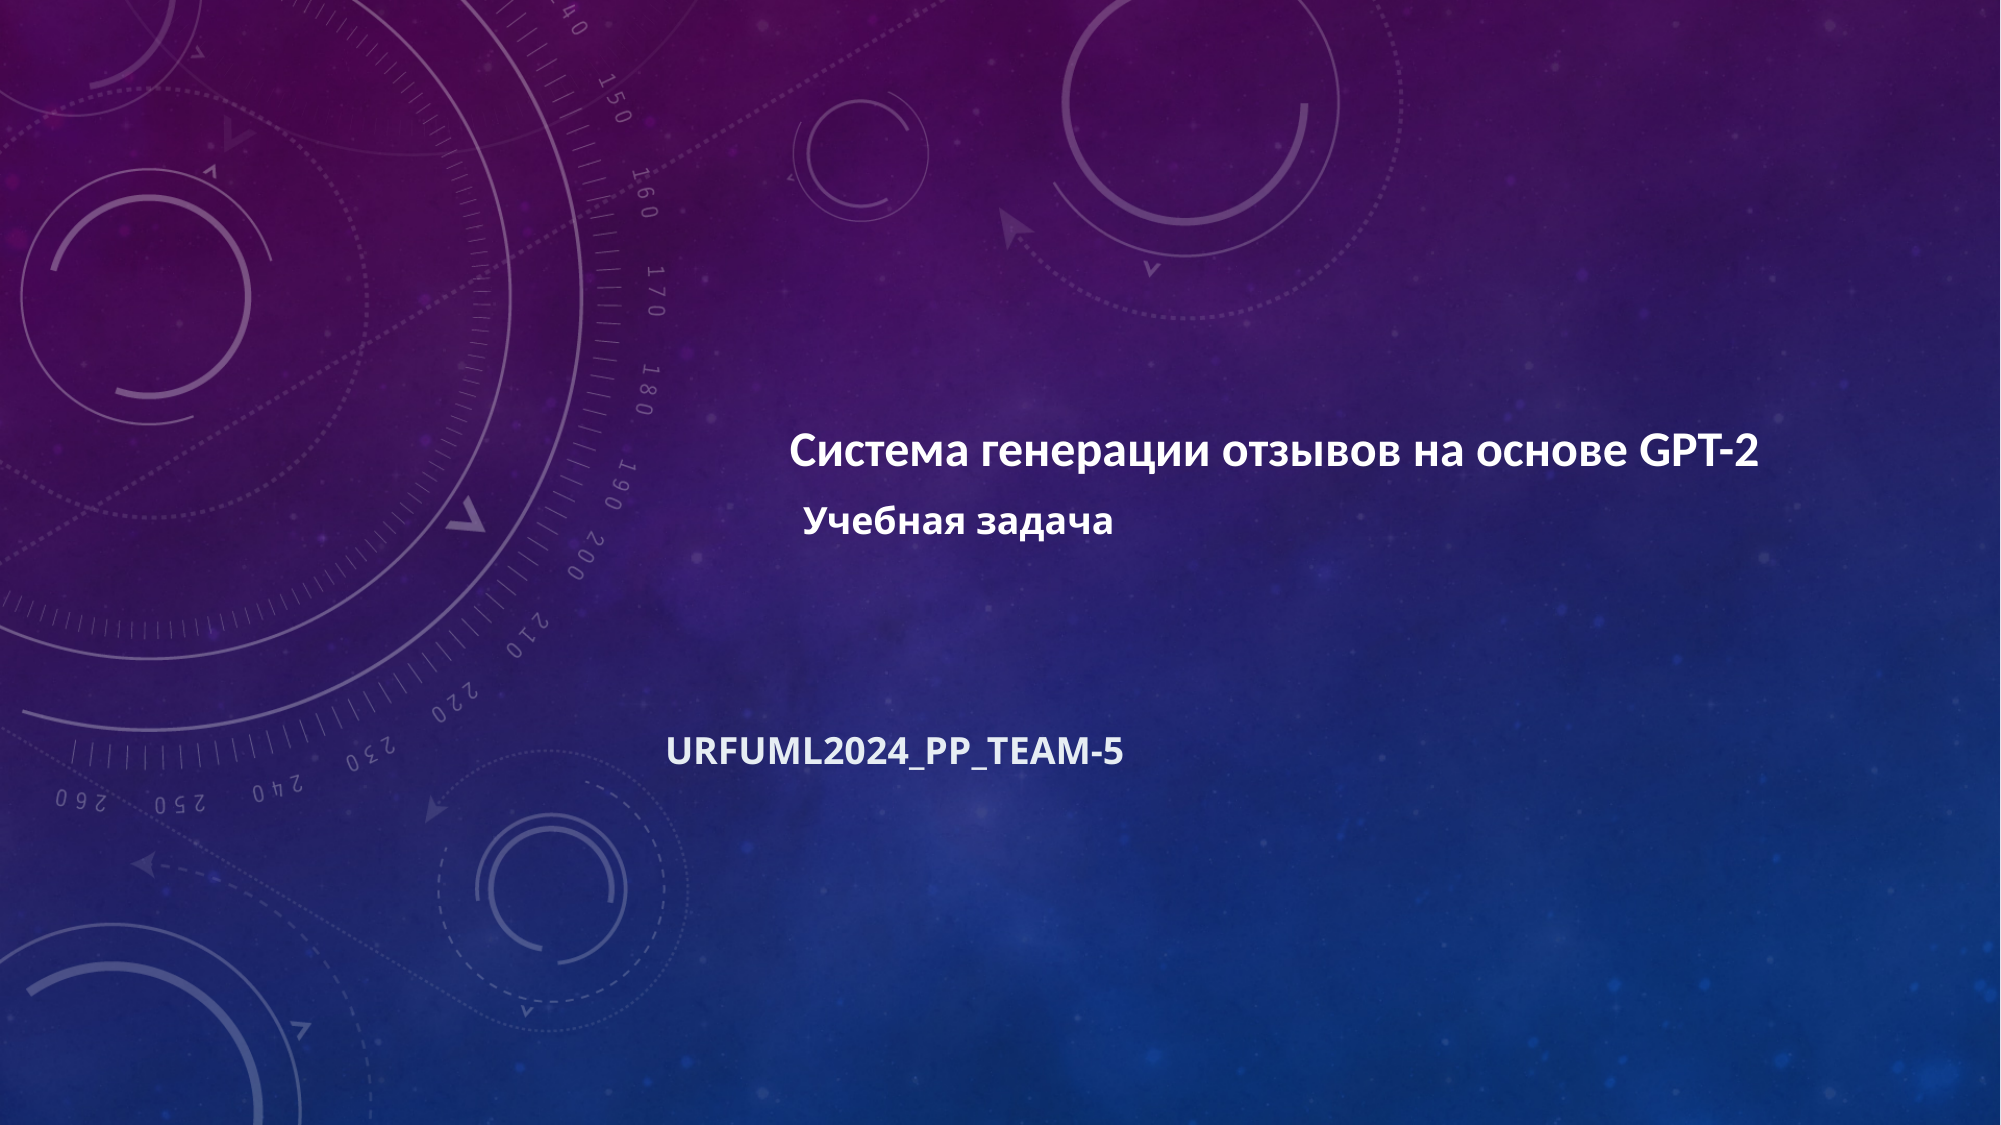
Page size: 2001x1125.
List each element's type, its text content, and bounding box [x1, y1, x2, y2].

text_box Учебная задача [787, 489, 1821, 551]
subtitle URFUML2024_PP_Team-5 [650, 719, 1831, 951]
text_box Система генерации отзывов на основе GPT-2 [774, 409, 1808, 531]
